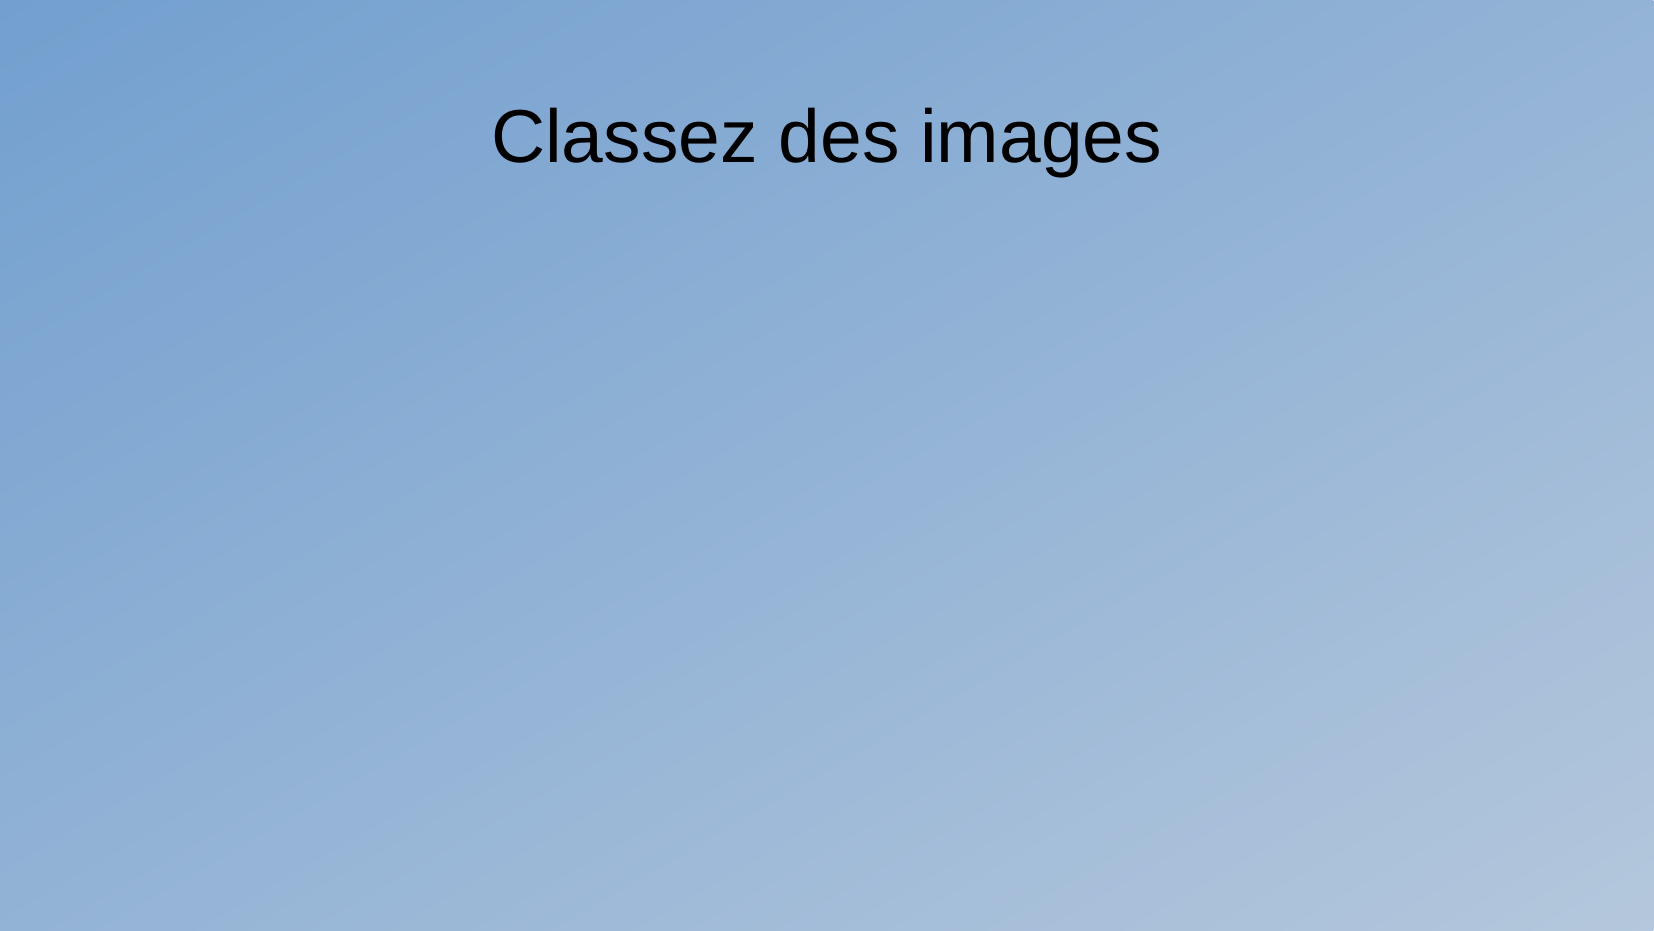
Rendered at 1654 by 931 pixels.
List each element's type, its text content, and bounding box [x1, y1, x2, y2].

title Classez des images [82, 59, 1571, 215]
